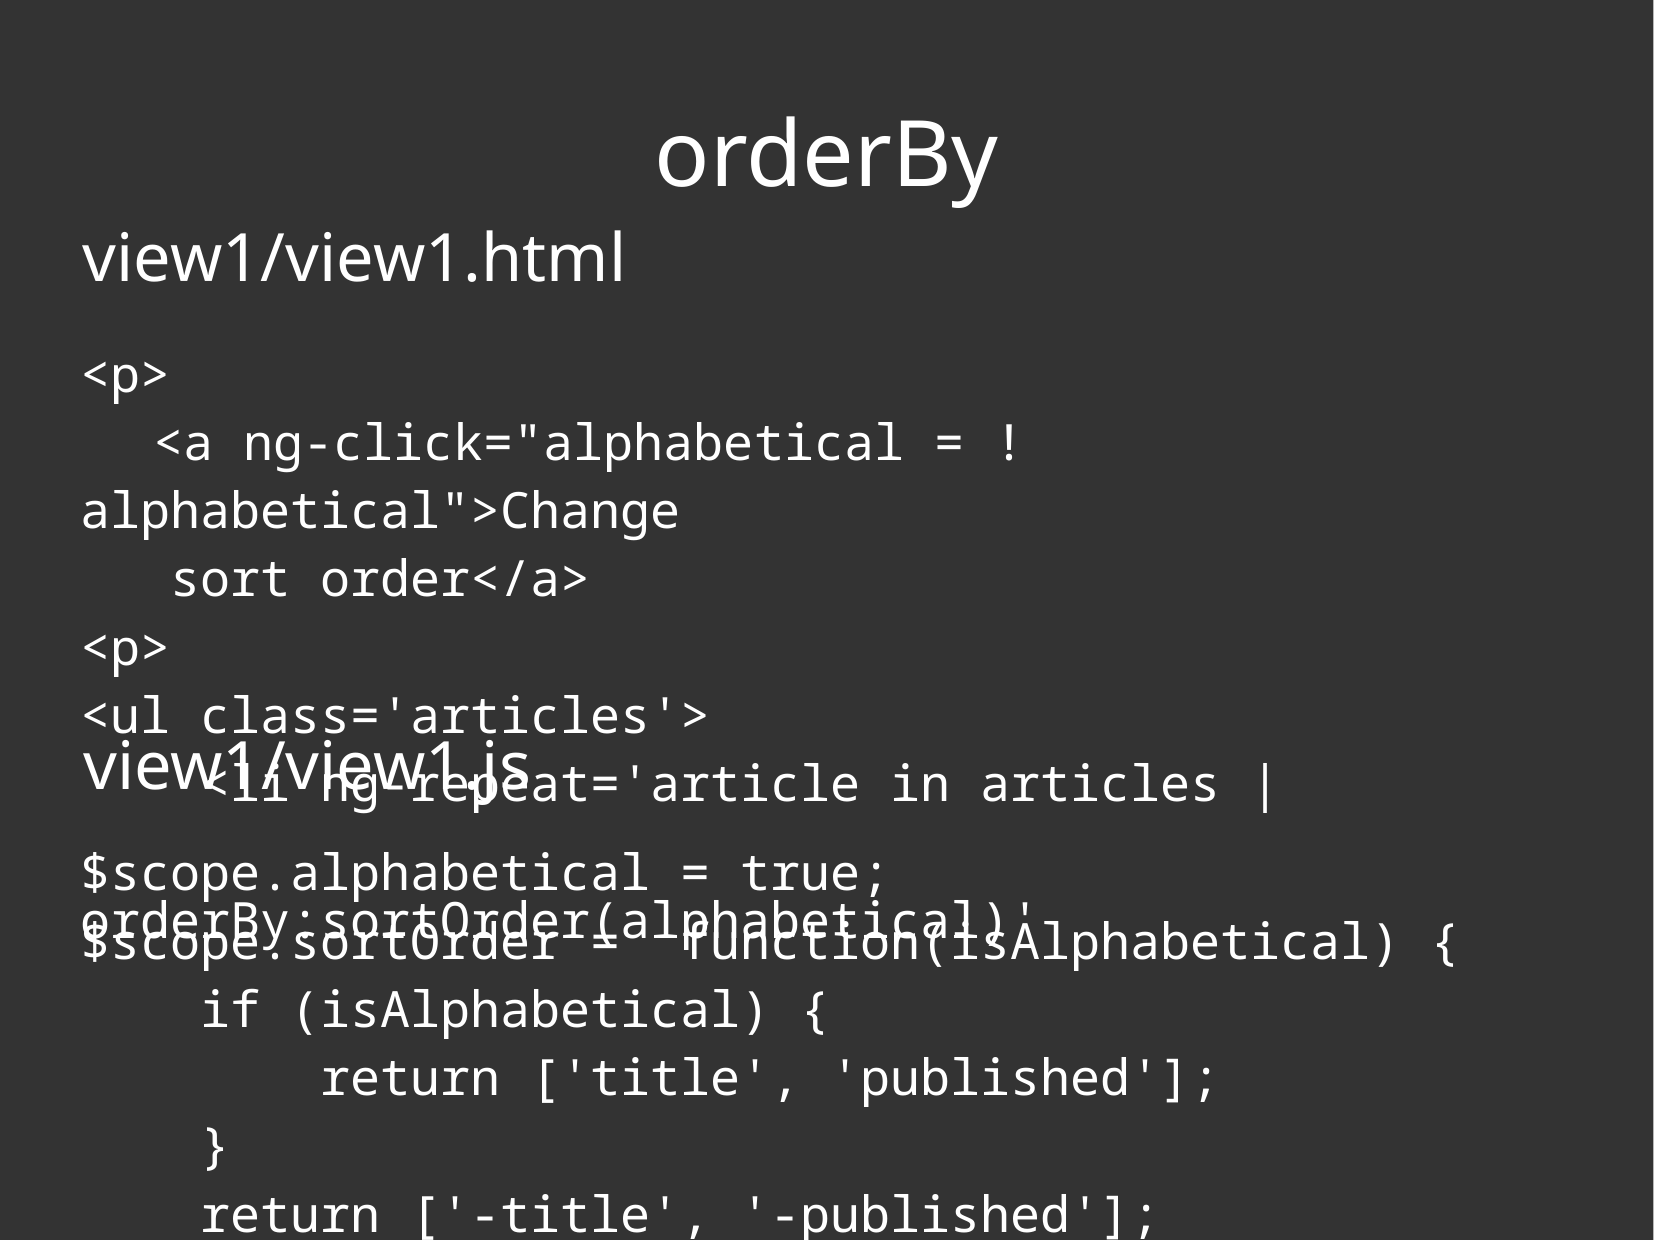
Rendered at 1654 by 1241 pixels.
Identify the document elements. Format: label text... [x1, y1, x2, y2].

title view1/view1.js [83, 691, 1572, 836]
text_box <p> <a ng-click="alphabetical = !alphabetical">Change sort order</a> <p> <ul class='articles'> <li ng-repeat='article in articles | orderBy:sortOrder(alphabetical)' [65, 262, 1554, 728]
text_box $scope.alphabetical = true; $scope.sortOrder = function(isAlphabetical) { if (isAlphabetical) { return ['title', 'published']; } return ['-title', '-published']; }; [65, 829, 1554, 1195]
title orderBy [82, 47, 1571, 183]
title view1/view1.html [82, 183, 1572, 328]
